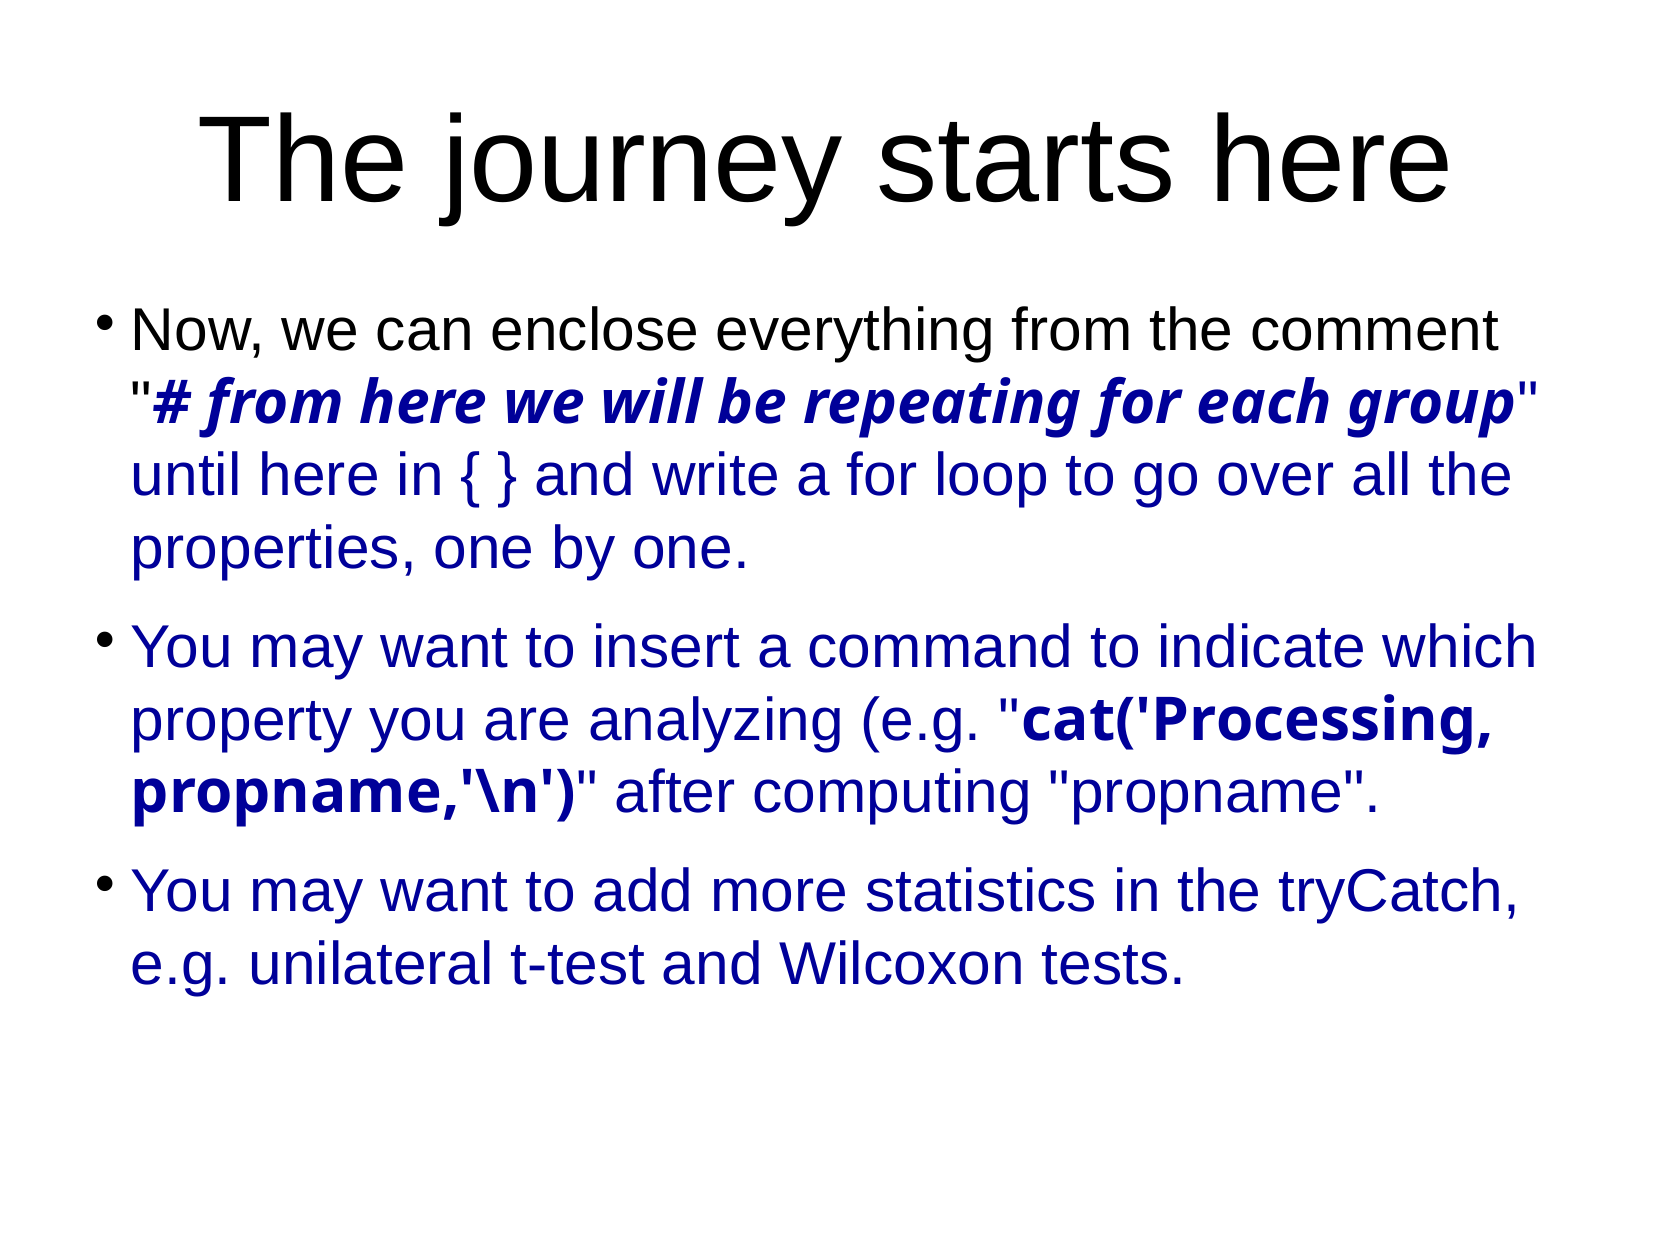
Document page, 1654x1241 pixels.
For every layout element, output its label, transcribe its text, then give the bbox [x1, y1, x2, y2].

text_box Now, we can enclose everything from the comment "# from here we will be repeating for each group" until here in { } and write a for loop to go over all the properties, one by one. You may want to insert a command to indicate which property you are analyzing (e.g. "cat('Processing, propname,'\n')" after computing "propname". You may want to add more statistics in the tryCatch, e.g. unilateral t-test and Wilcoxon tests. [82, 290, 1571, 1010]
text_box The journey starts here [82, 49, 1571, 257]
